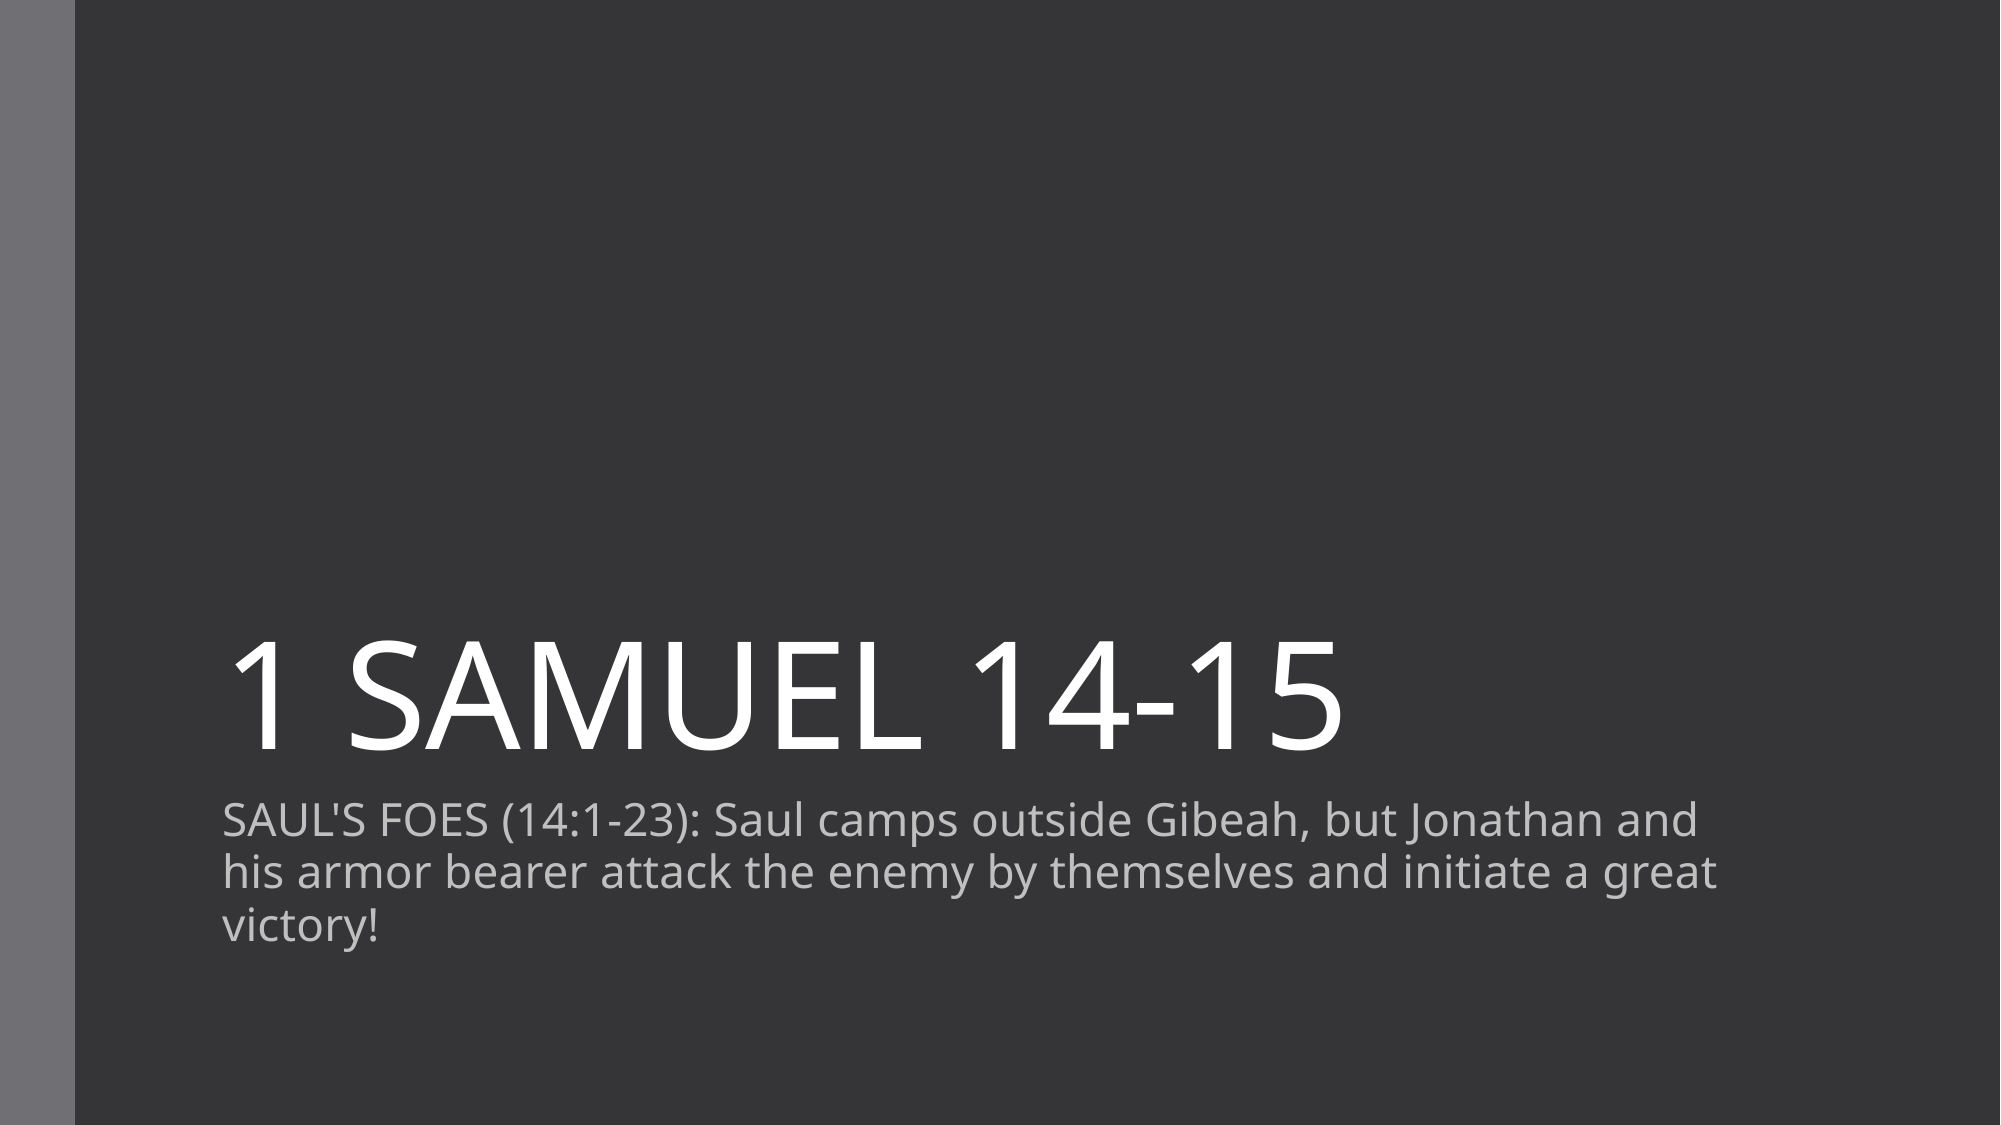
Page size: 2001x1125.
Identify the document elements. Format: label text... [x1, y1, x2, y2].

subtitle SAUL'S FOES (14:1-23): Saul camps outside Gibeah, but Jonathan and his armor bearer attack the enemy by themselves and initiate a great victory! [206, 787, 1752, 1066]
title 1 SAMUEL 14-15 [206, 124, 1752, 787]
